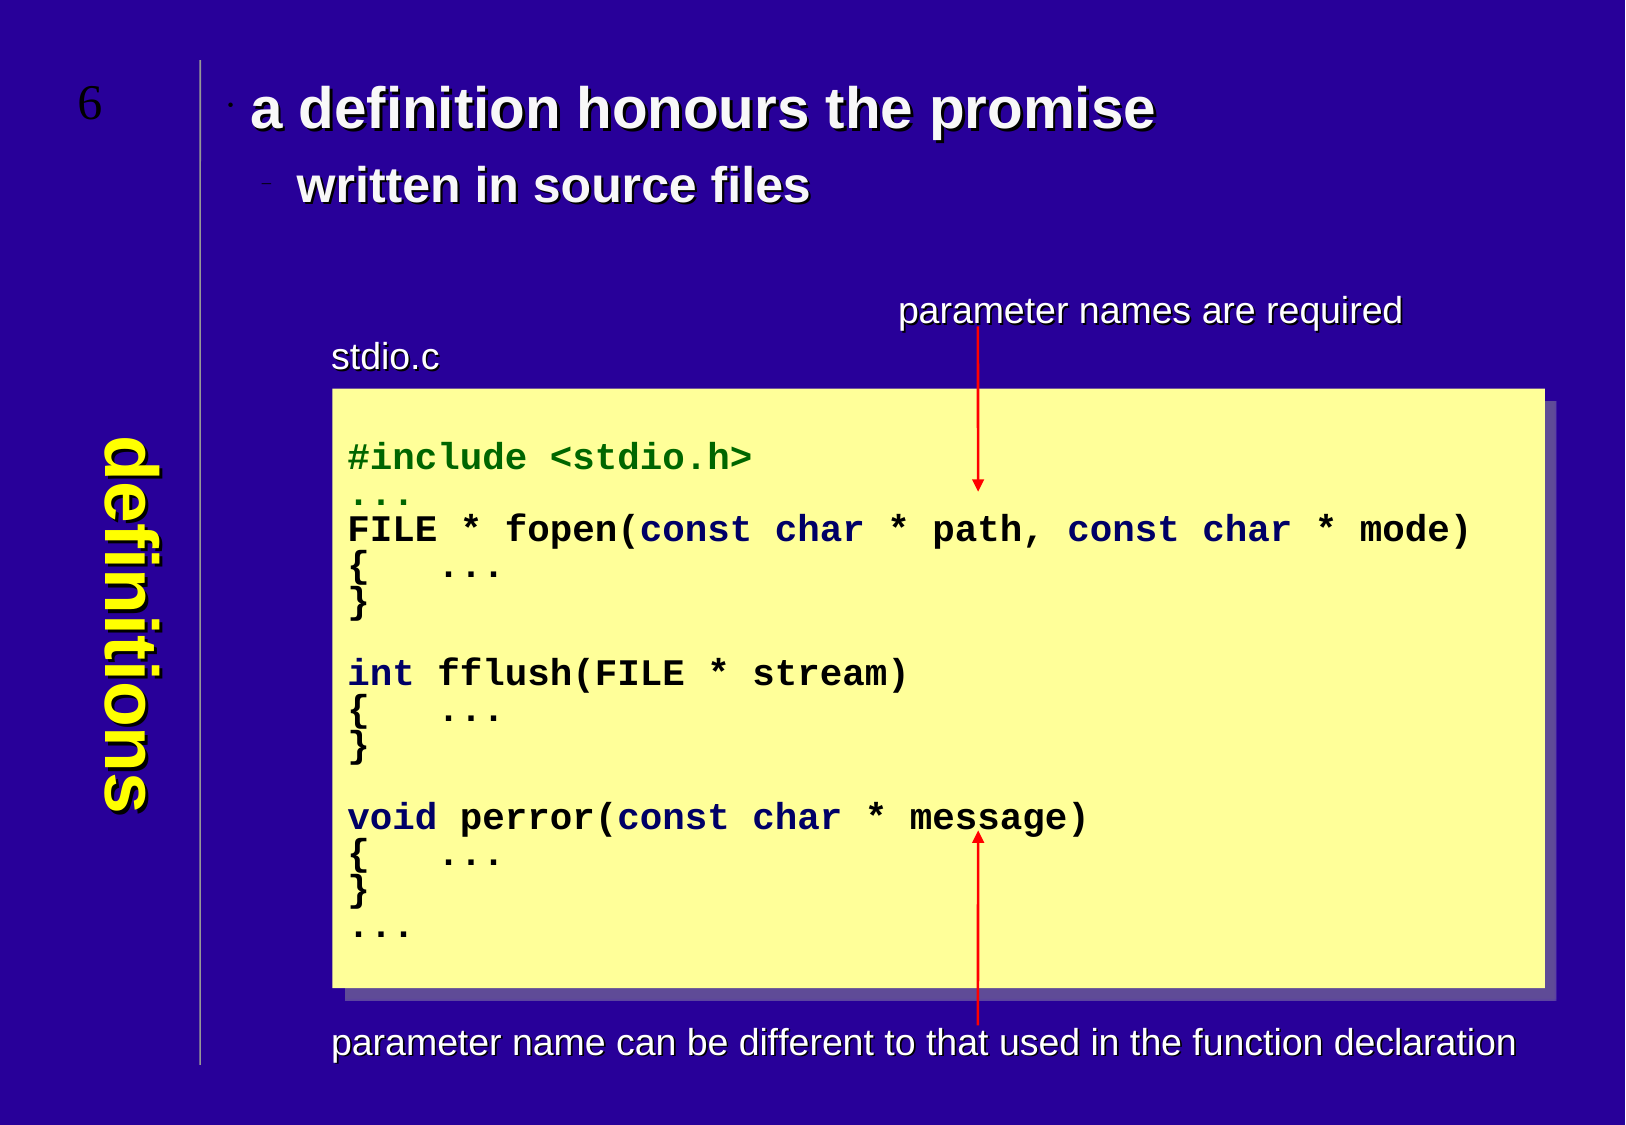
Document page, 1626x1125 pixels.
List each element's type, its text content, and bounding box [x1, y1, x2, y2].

list a definition honours the promise written in source files [212, 62, 1550, 1063]
text_box parameter name can be different to that used in the function declaration [316, 1010, 1581, 1071]
text_box #include <stdio.h> ... FILE * fopen(const char * path, const char * mode) { ... } int fflush(FILE * stream) { ... } void perror(const char * message) { ... } ... [332, 388, 1545, 989]
text_box stdio.c [316, 324, 837, 386]
title definitions [50, 187, 188, 1063]
text_box parameter names are required [883, 278, 1498, 340]
